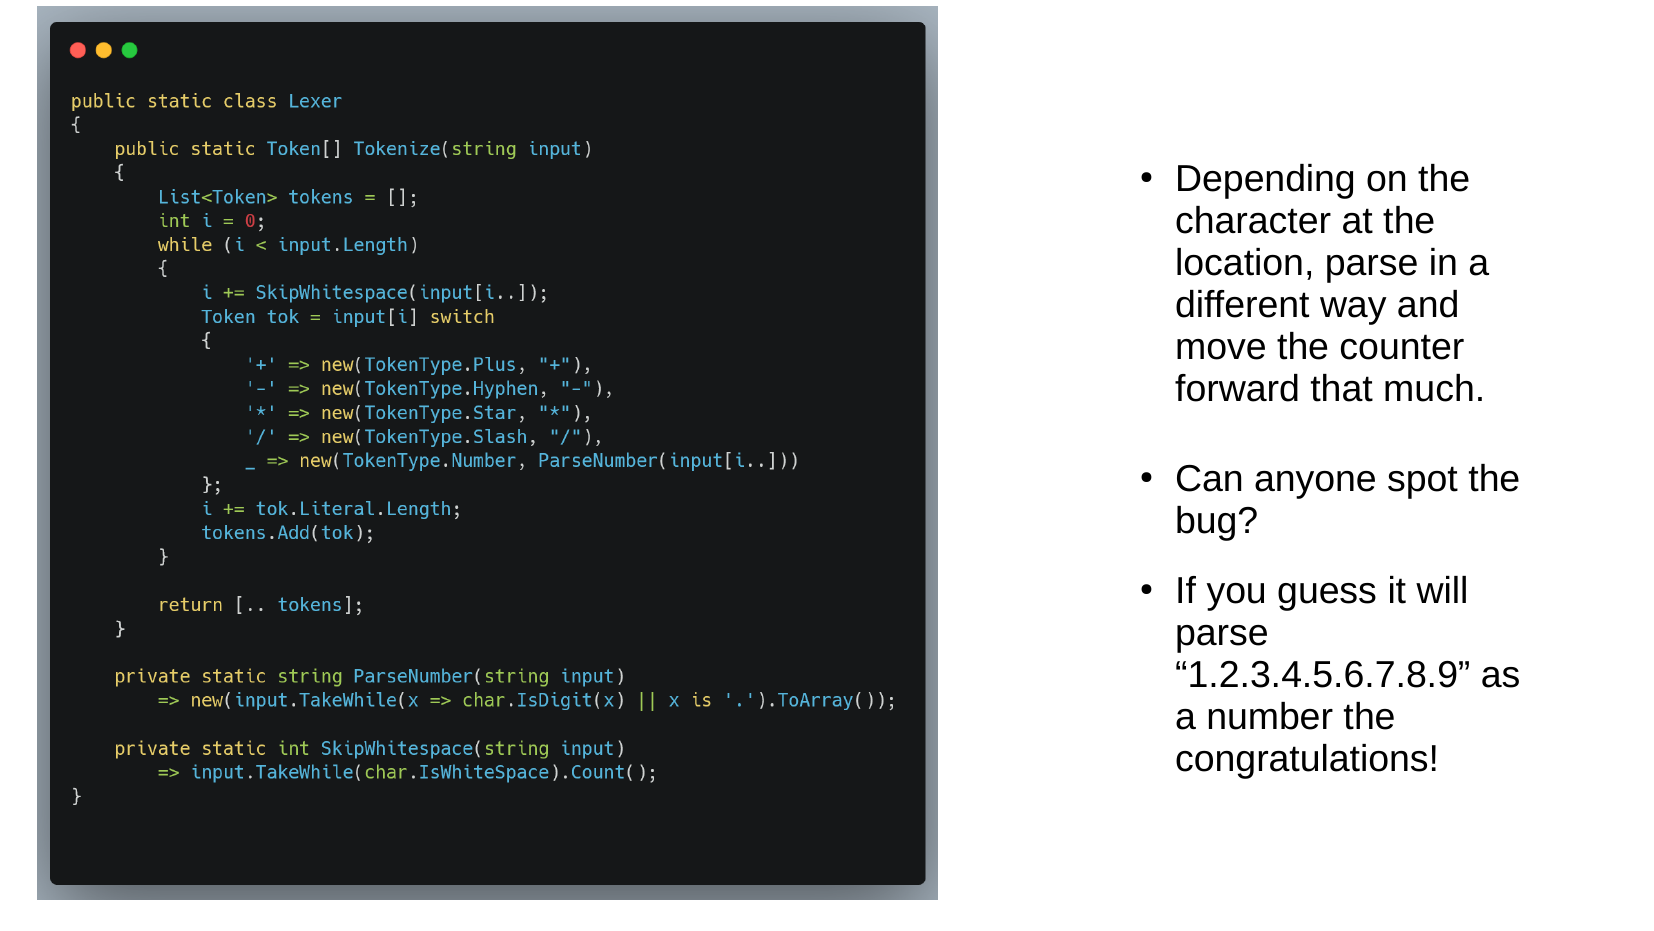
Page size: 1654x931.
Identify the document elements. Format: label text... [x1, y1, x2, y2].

text_box If you guess it will parse “1.2.3.4.5.6.7.8.9” as a number the congratulations! [1125, 562, 1538, 863]
picture [37, 6, 938, 901]
text_box Depending on the character at the location, parse in a different way and move the counter forward that much. [1125, 150, 1576, 450]
text_box Can anyone spot the bug? [1125, 450, 1576, 563]
